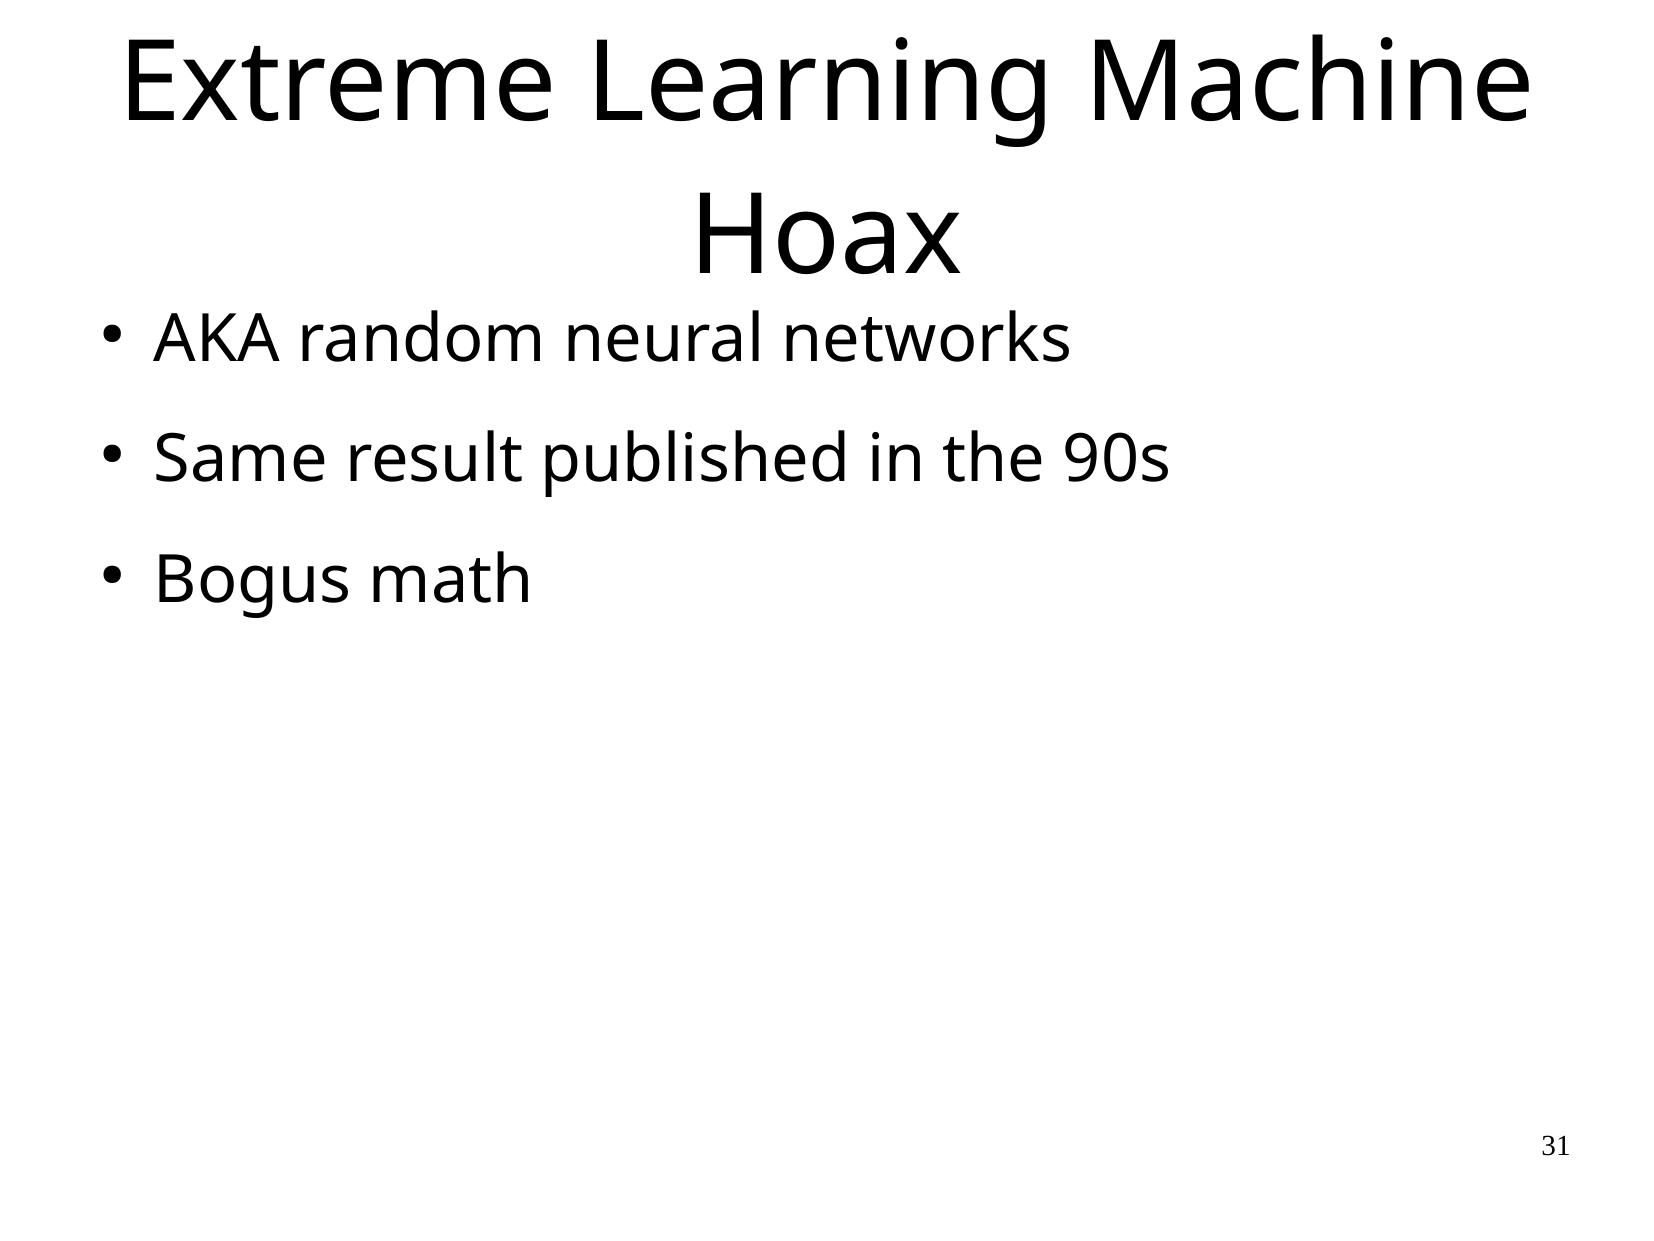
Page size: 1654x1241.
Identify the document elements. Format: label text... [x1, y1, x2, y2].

title Extreme Learning Machine Hoax [82, 49, 1571, 257]
list AKA random neural networks Same result published in the 90s Bogus math [82, 290, 1571, 1010]
